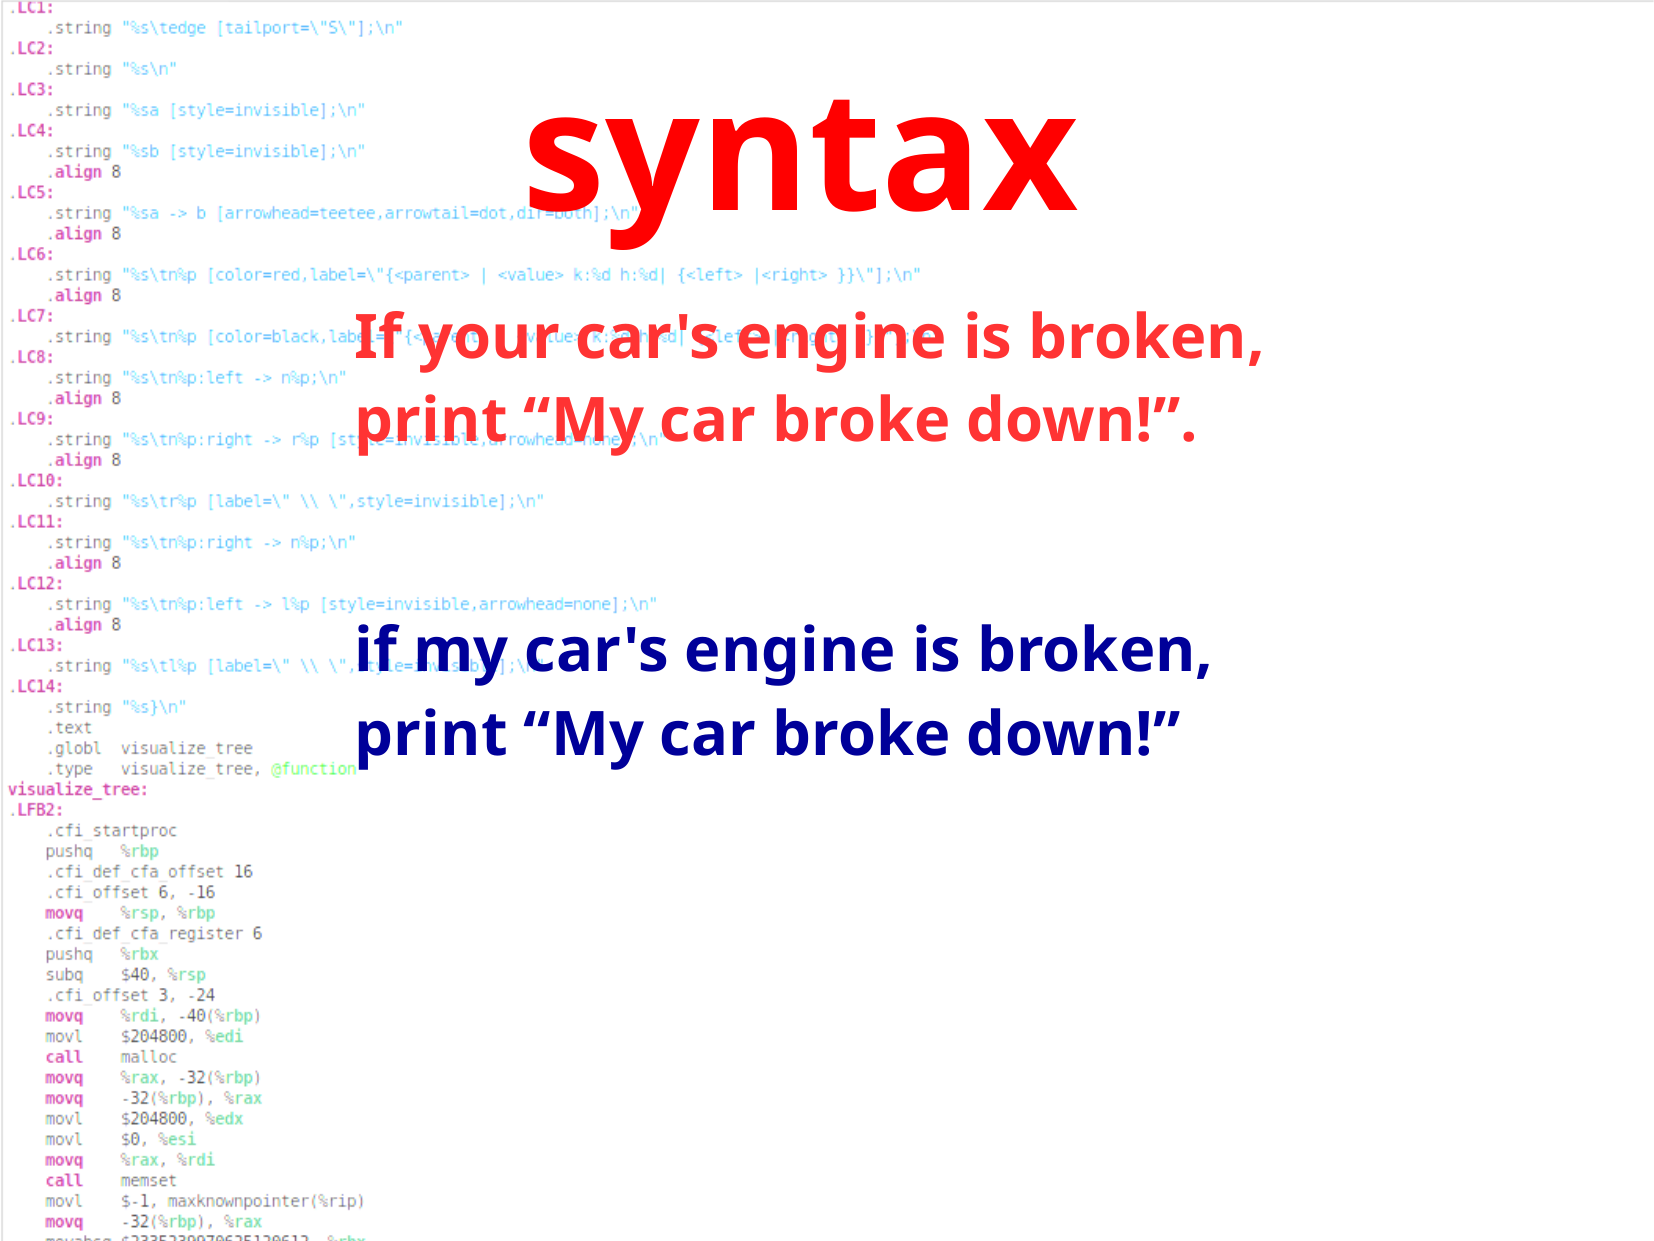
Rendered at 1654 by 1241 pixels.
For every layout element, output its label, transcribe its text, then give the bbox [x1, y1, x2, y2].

picture [0, 0, 1654, 1241]
text_box If your car's engine is broken, print “My car broke down!”. [340, 285, 1336, 470]
text_box if my car's engine is broken, print “My car broke down!” [340, 598, 1336, 783]
text_box syntax [507, 25, 1116, 271]
